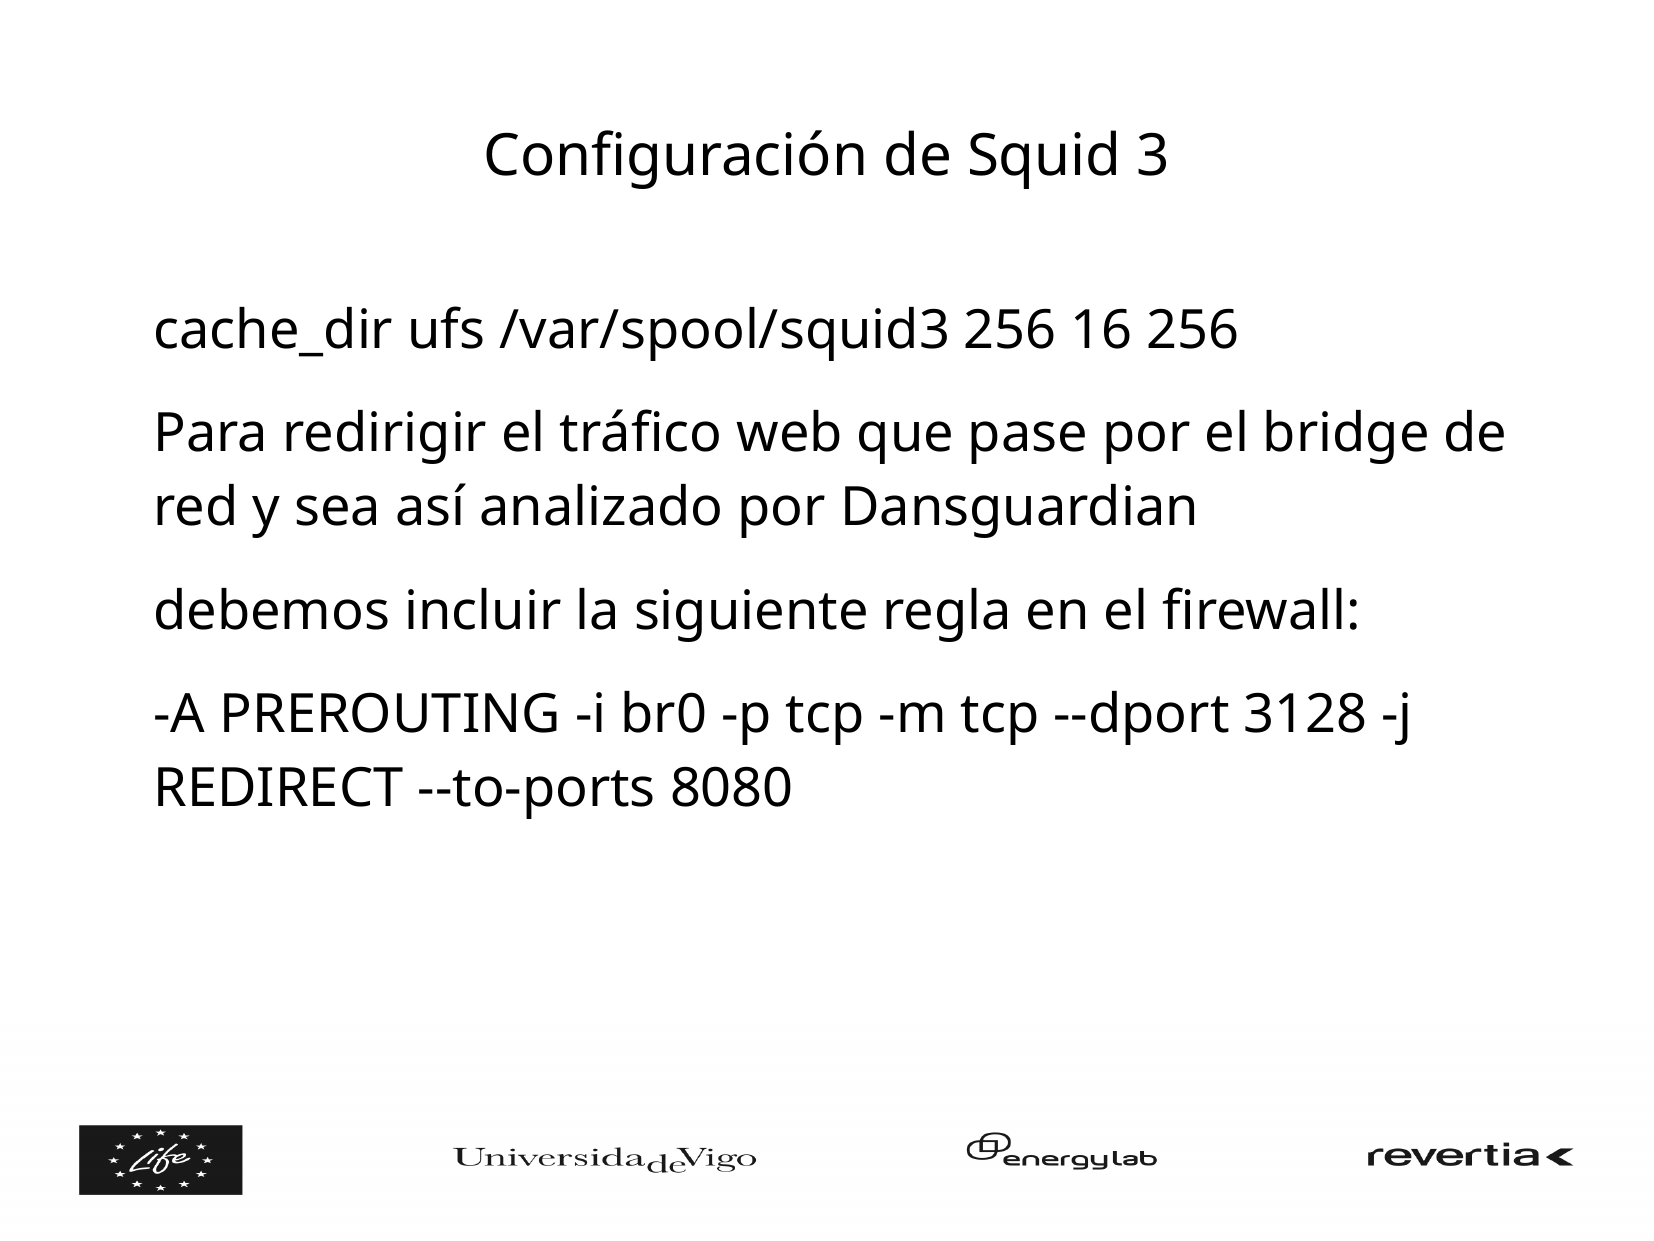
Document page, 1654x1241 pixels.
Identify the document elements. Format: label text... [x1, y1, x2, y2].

picture [0, 1009, 1654, 1241]
title Configuración de Squid 3 [82, 49, 1571, 257]
list cache_dir ufs /var/spool/squid3 256 16 256 Para redirigir el tráfico web que pase por el bridge de red y sea así analizado por Dansguardian debemos incluir la siguiente regla en el firewall: -A PREROUTING -i br0 -p tcp -m tcp --dport 3128 -j REDIRECT --to-ports 8080 [82, 290, 1571, 1010]
